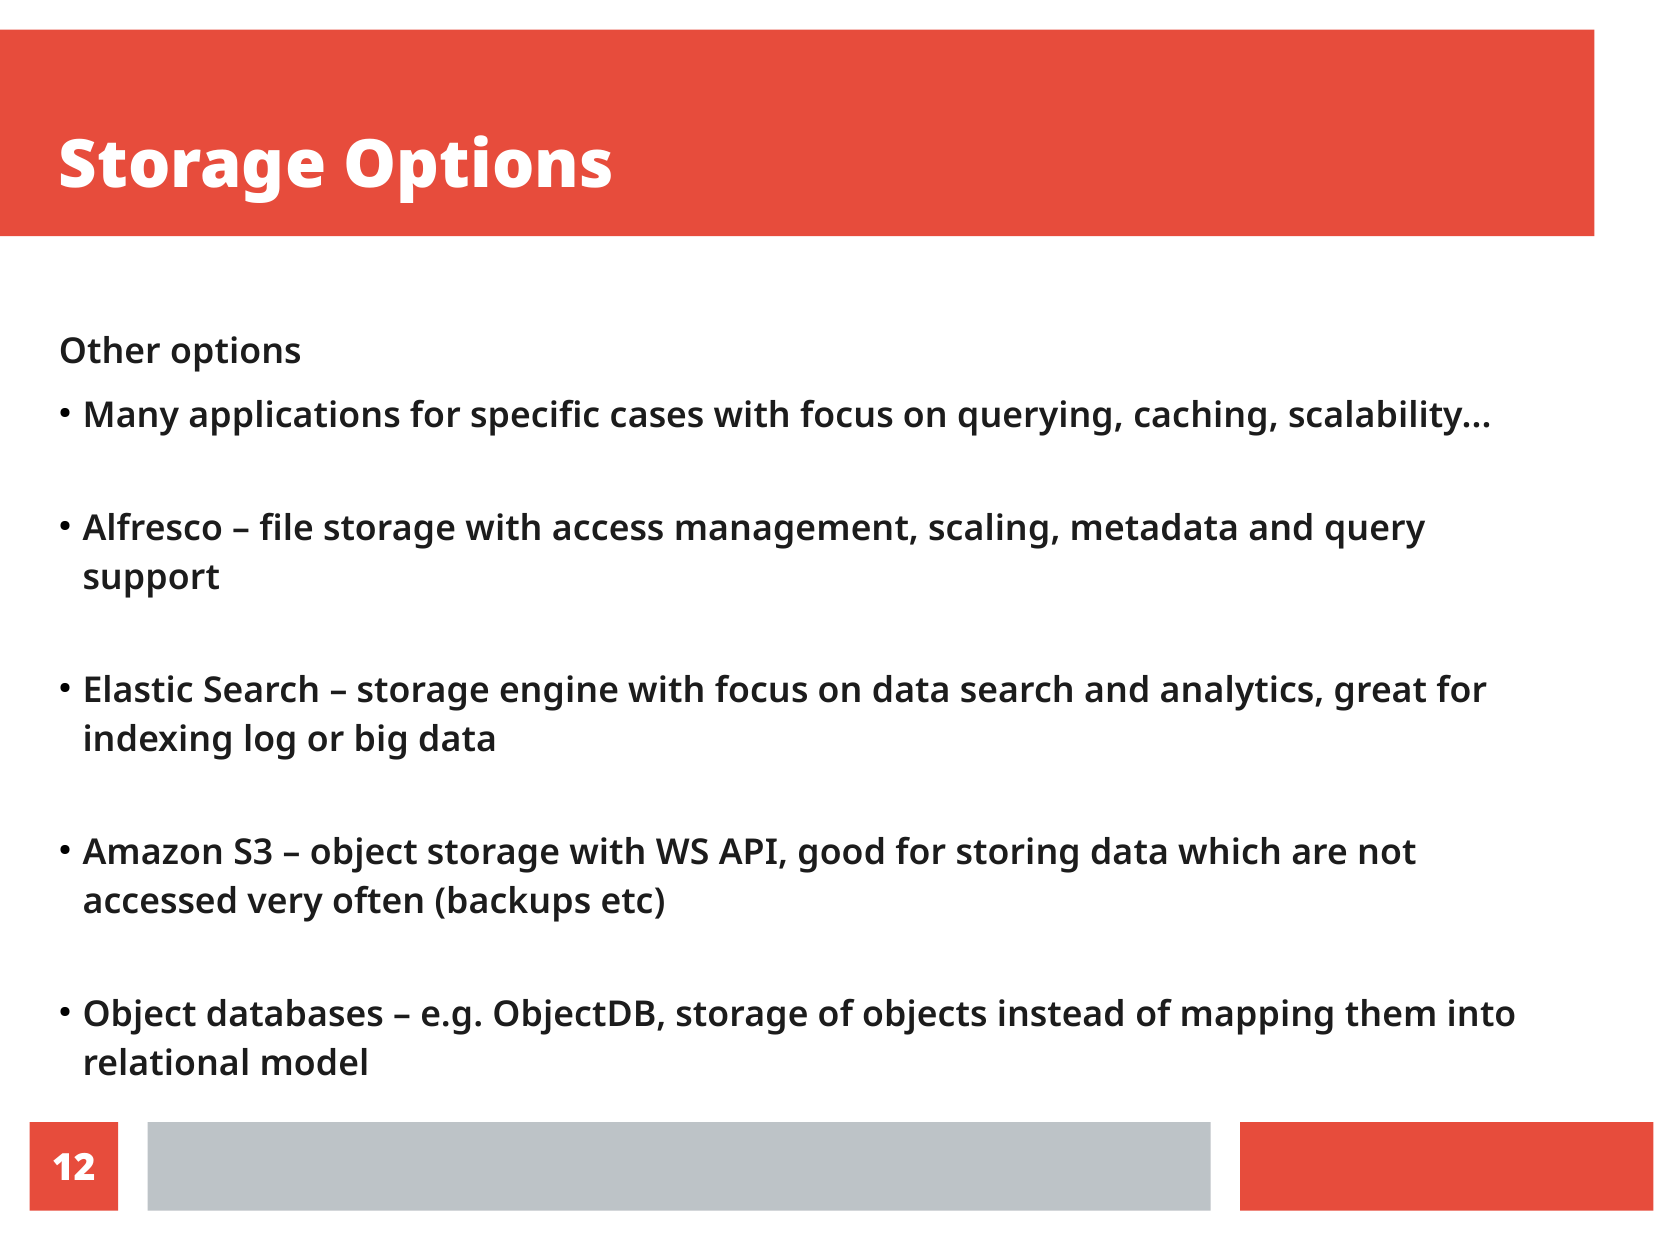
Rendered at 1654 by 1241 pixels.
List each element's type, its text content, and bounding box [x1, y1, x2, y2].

title Storage Options [59, 59, 1595, 207]
list Other options Many applications for specific cases with focus on querying, caching, scalability... Alfresco – file storage with access management, scaling, metadata and query support Elastic Search – storage engine with focus on data search and analytics, great for indexing log or big data Amazon S3 – object storage with WS API, good for storing data which are not accessed very often (backups etc) Object databases – e.g. ObjectDB, storage of objects instead of mapping them into relational model [59, 324, 1565, 1093]
